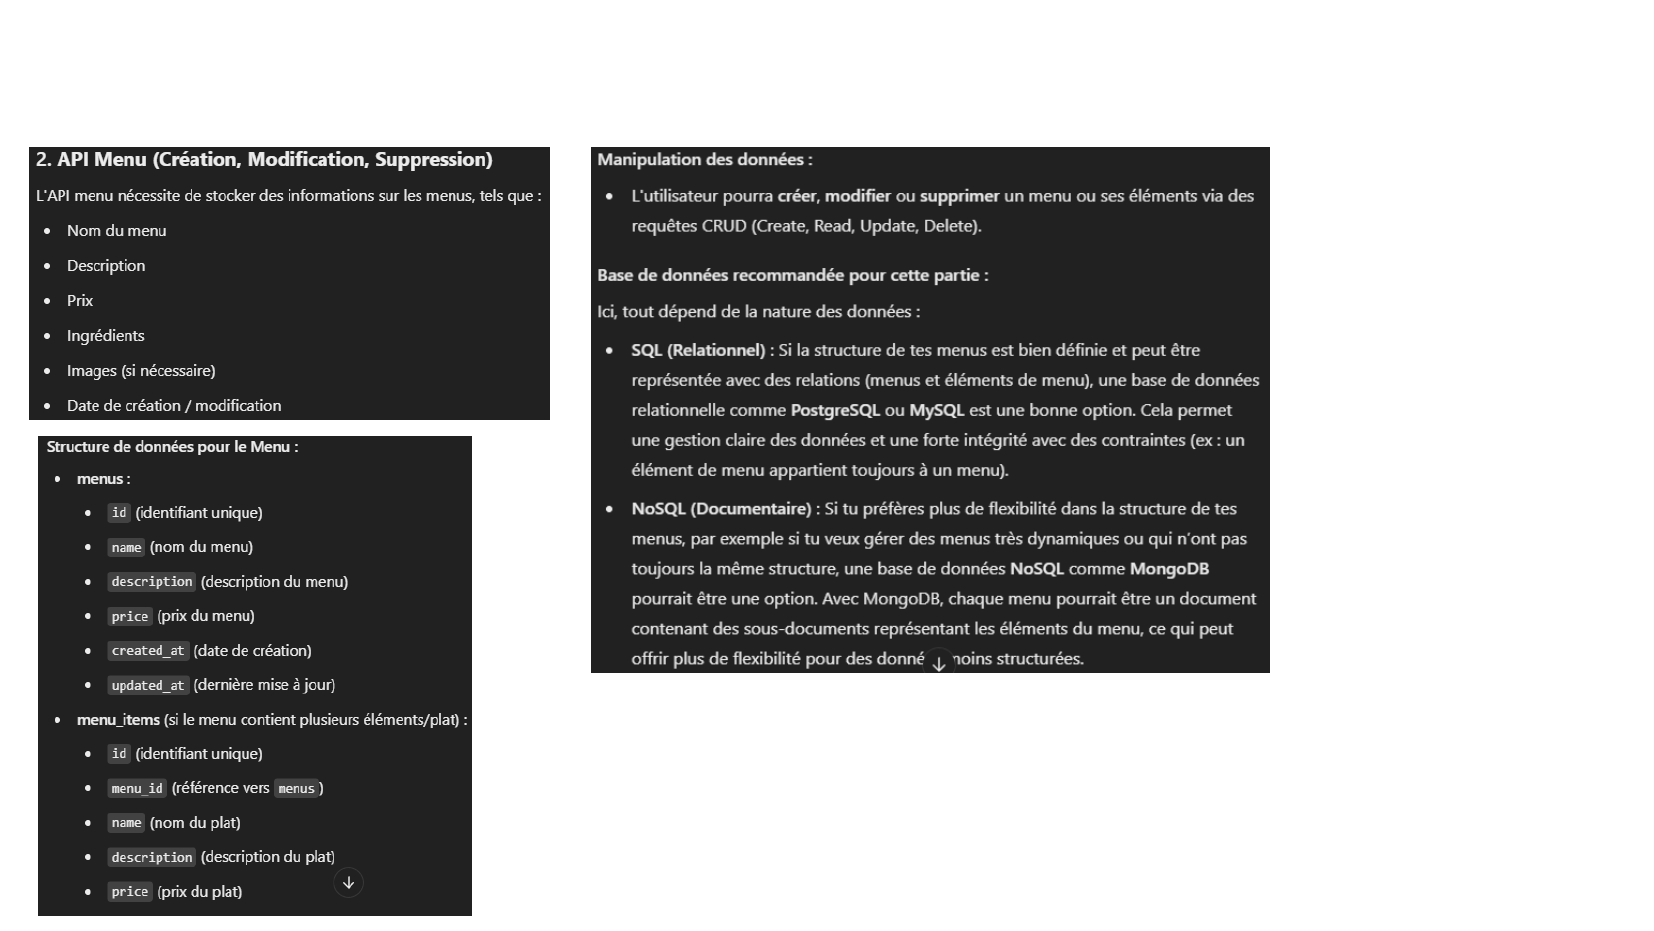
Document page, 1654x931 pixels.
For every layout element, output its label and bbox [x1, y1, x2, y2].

picture [591, 147, 1270, 673]
picture [29, 147, 550, 420]
picture [38, 436, 472, 916]
